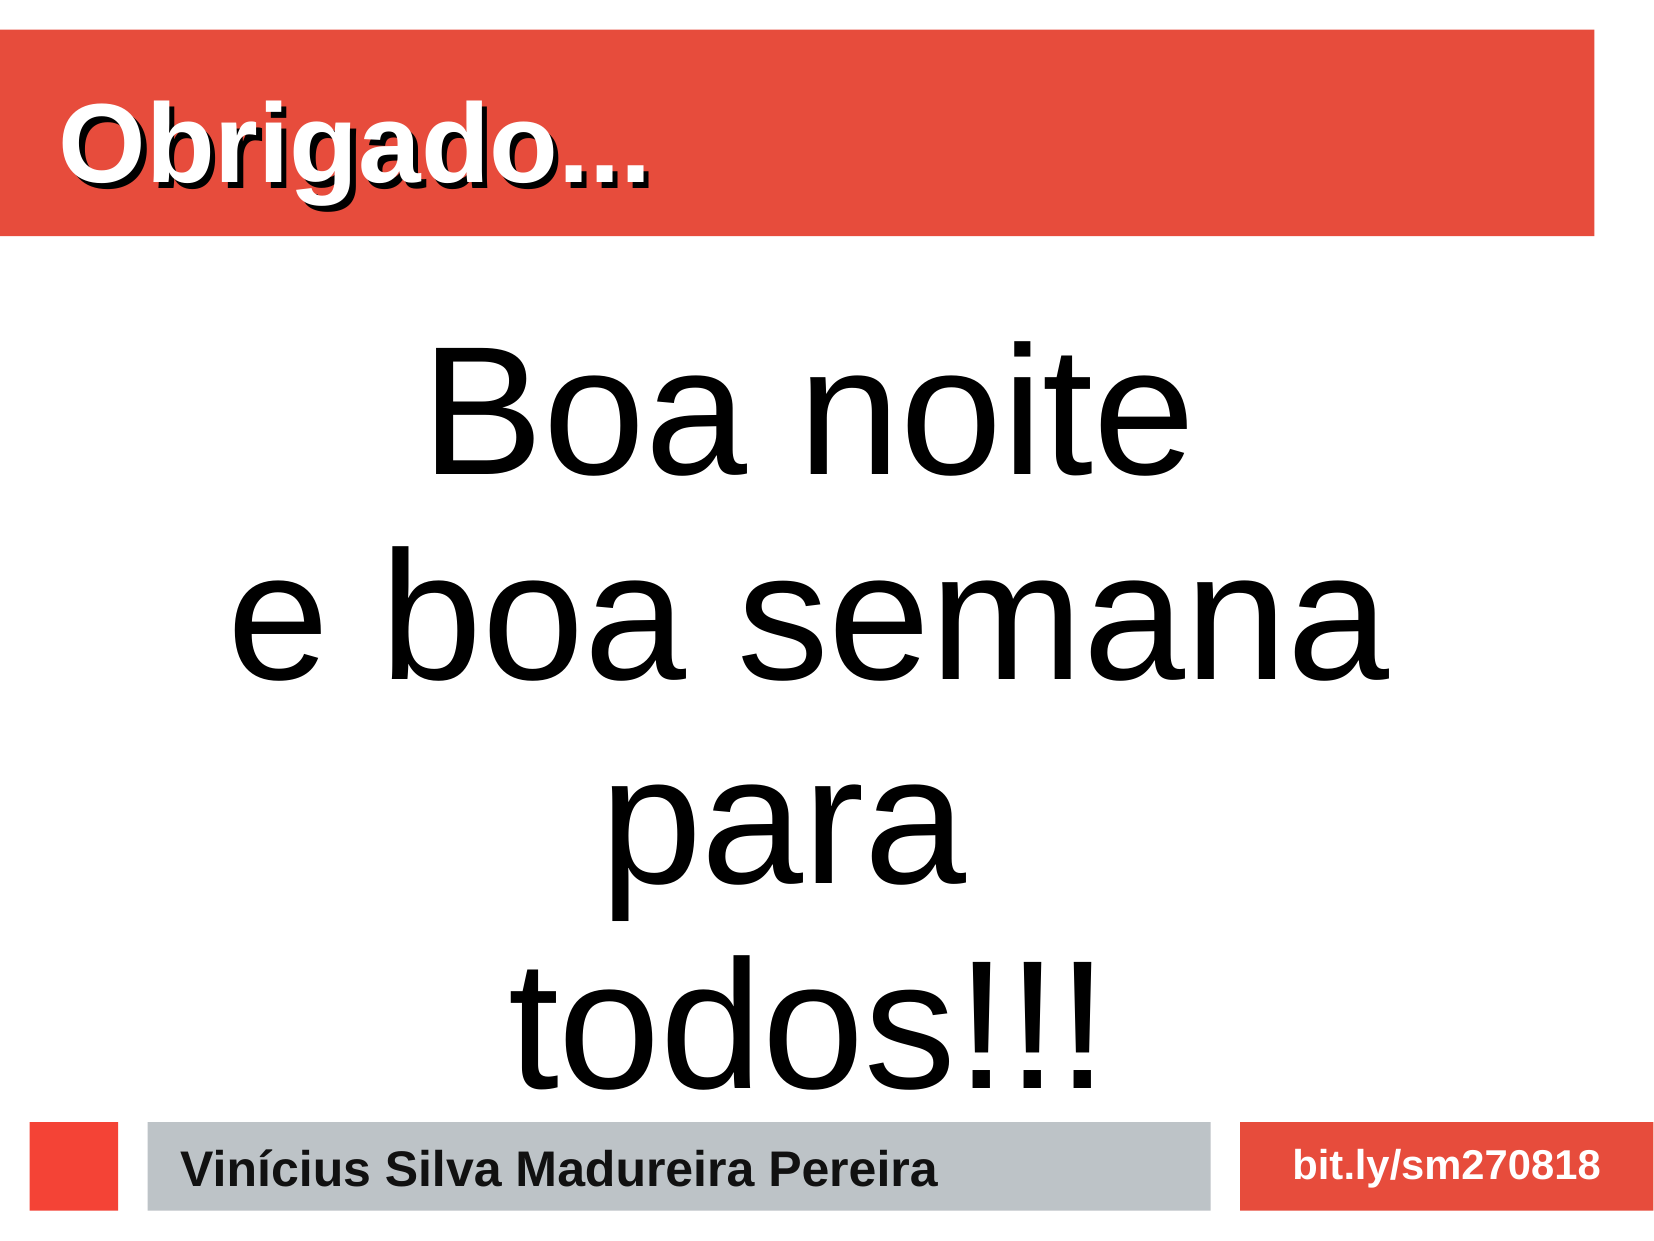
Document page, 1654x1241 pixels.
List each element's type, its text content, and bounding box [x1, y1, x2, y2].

text_box bit.ly/sm270818 [1228, 1134, 1654, 1205]
text_box Vinícius Silva Madureira Pereira [165, 1133, 1170, 1205]
text_box Boa noite e boa semana para todos!!! [70, 301, 1548, 1135]
title Obrigado... [59, 59, 1595, 207]
